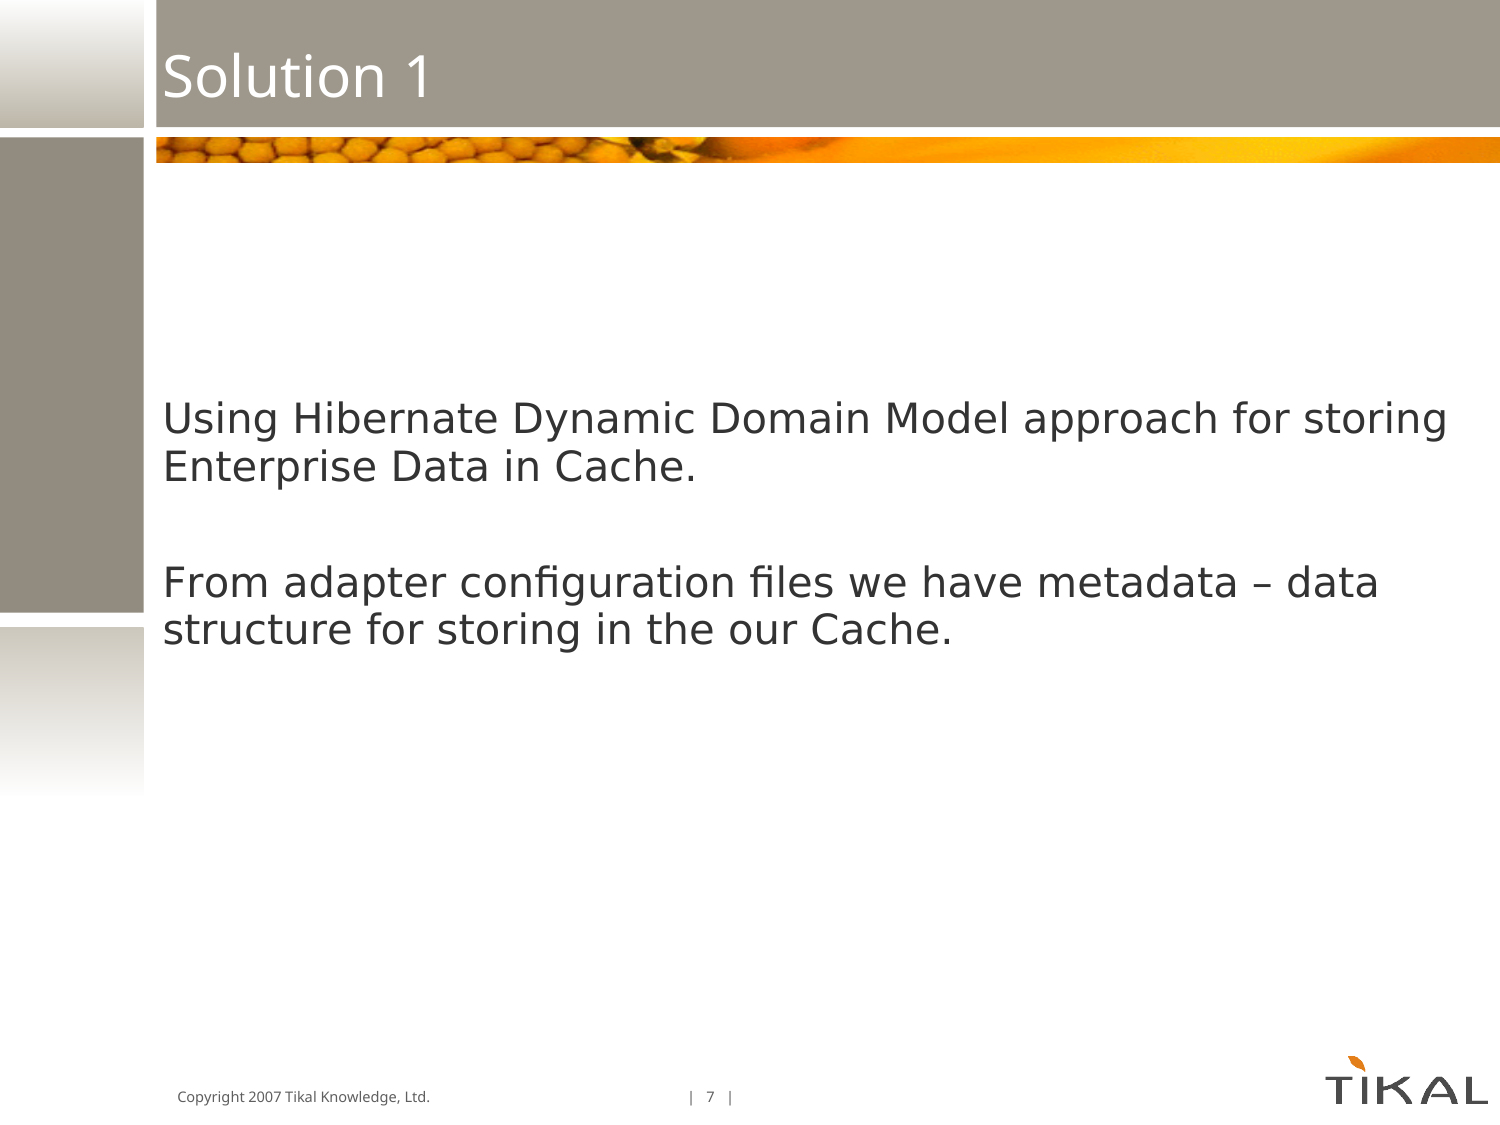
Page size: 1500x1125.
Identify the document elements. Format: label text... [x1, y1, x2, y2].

picture [1312, 1034, 1500, 1125]
title Solution 1 [162, 32, 1449, 117]
subtitle Using Hibernate Dynamic Domain Model approach for storing Enterprise Data in Cache. From adapter configuration files we have metadata – data structure for storing in the our Cache. [162, 194, 1474, 1030]
picture [156, 137, 1500, 163]
